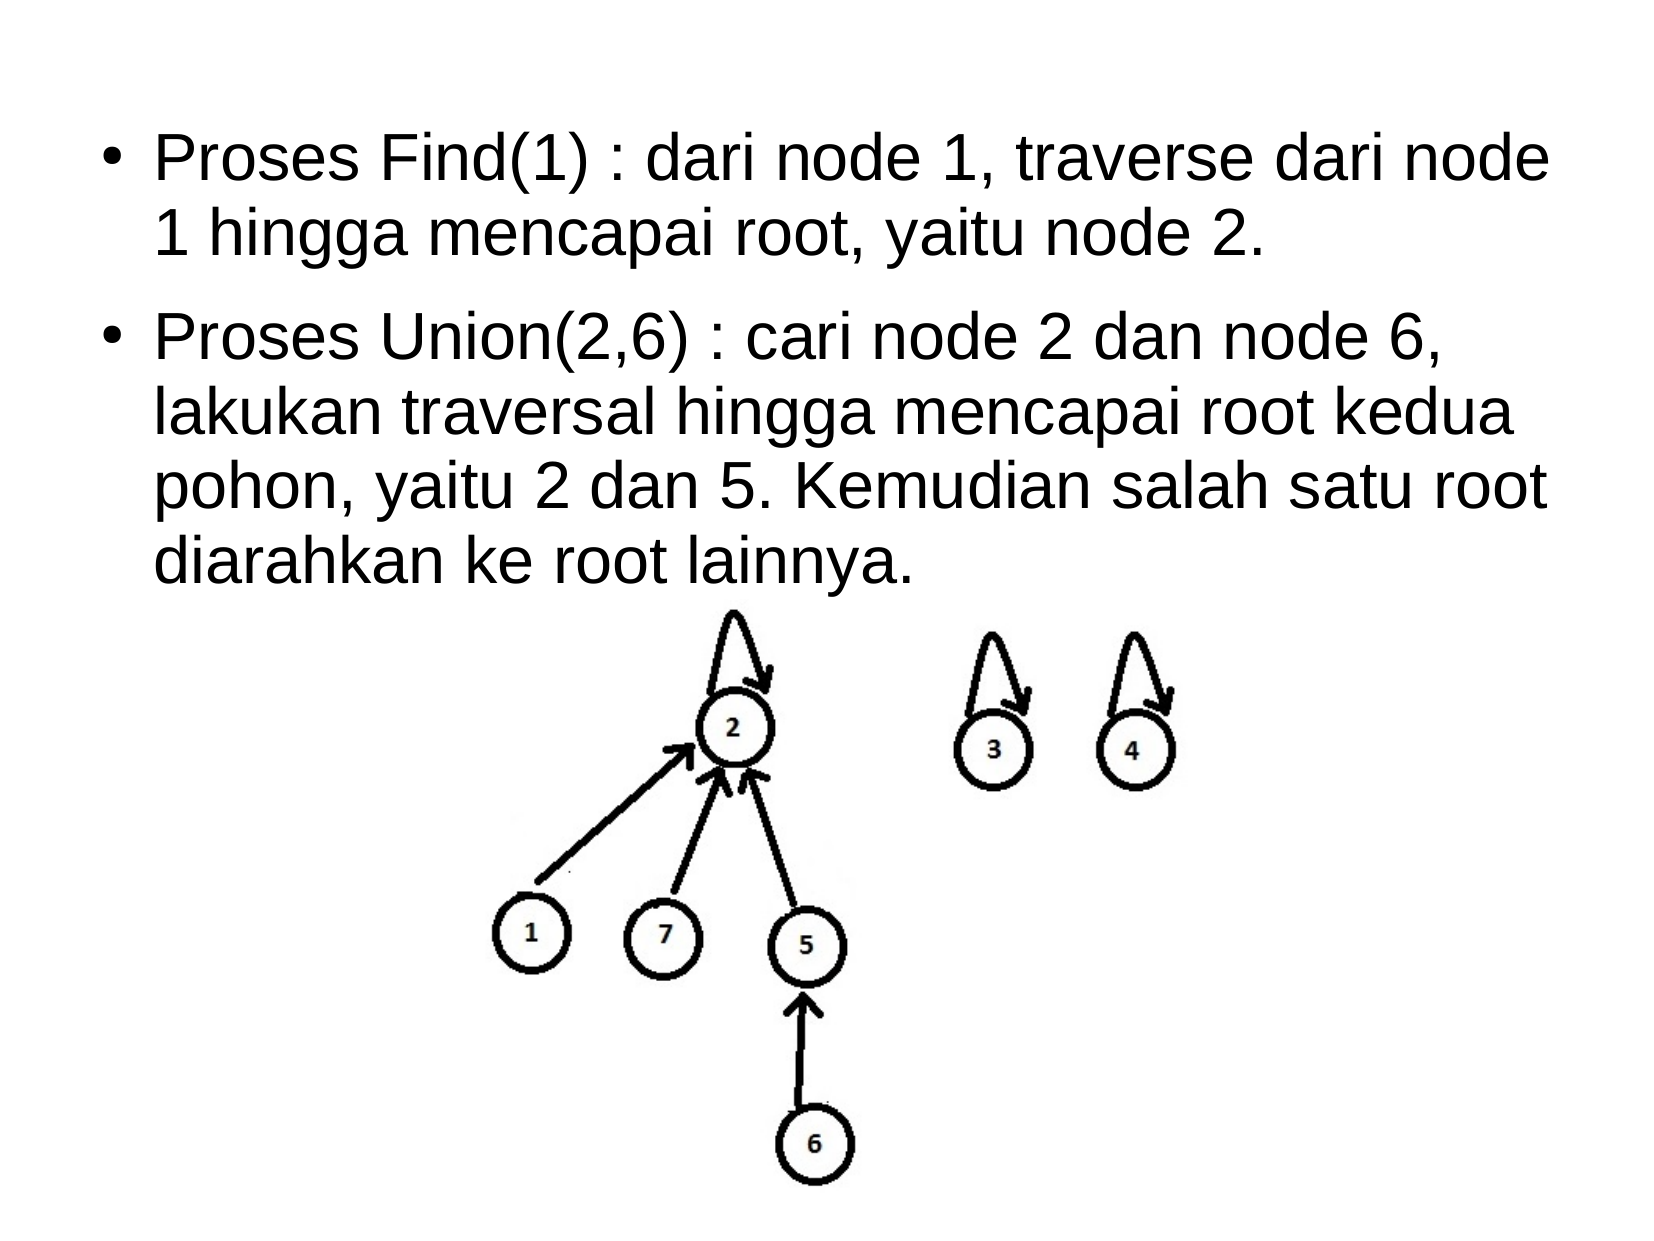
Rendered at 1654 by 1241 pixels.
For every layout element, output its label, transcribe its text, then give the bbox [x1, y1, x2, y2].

picture [461, 599, 1231, 1208]
list Proses Find(1) : dari node 1, traverse dari node 1 hingga mencapai root, yaitu node 2. Proses Union(2,6) : cari node 2 dan node 6, lakukan traversal hingga mencapai root kedua pohon, yaitu 2 dan 5. Kemudian salah satu root diarahkan ke root lainnya. [82, 120, 1571, 1156]
